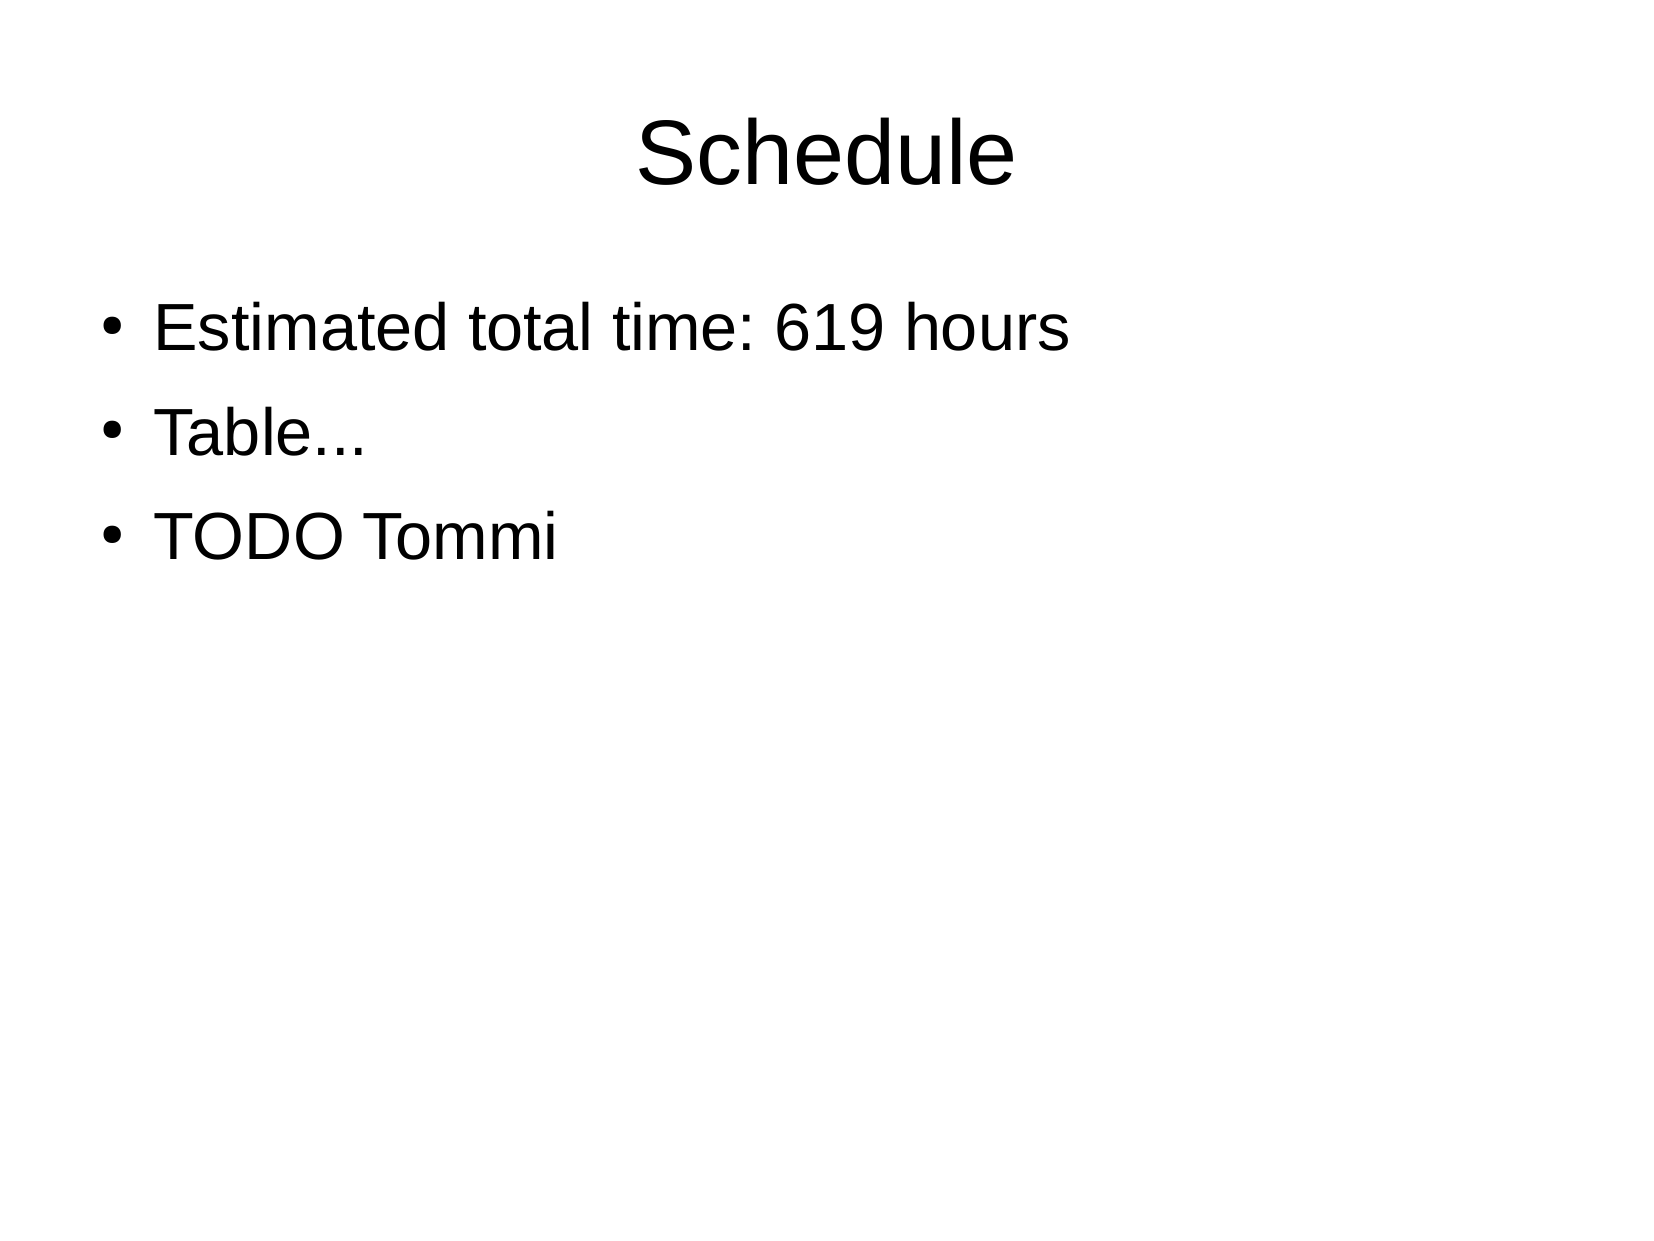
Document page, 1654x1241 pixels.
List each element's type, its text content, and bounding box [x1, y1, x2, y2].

title Schedule [82, 49, 1571, 257]
list Estimated total time: 619 hours Table... TODO Tommi [82, 290, 1571, 1109]
